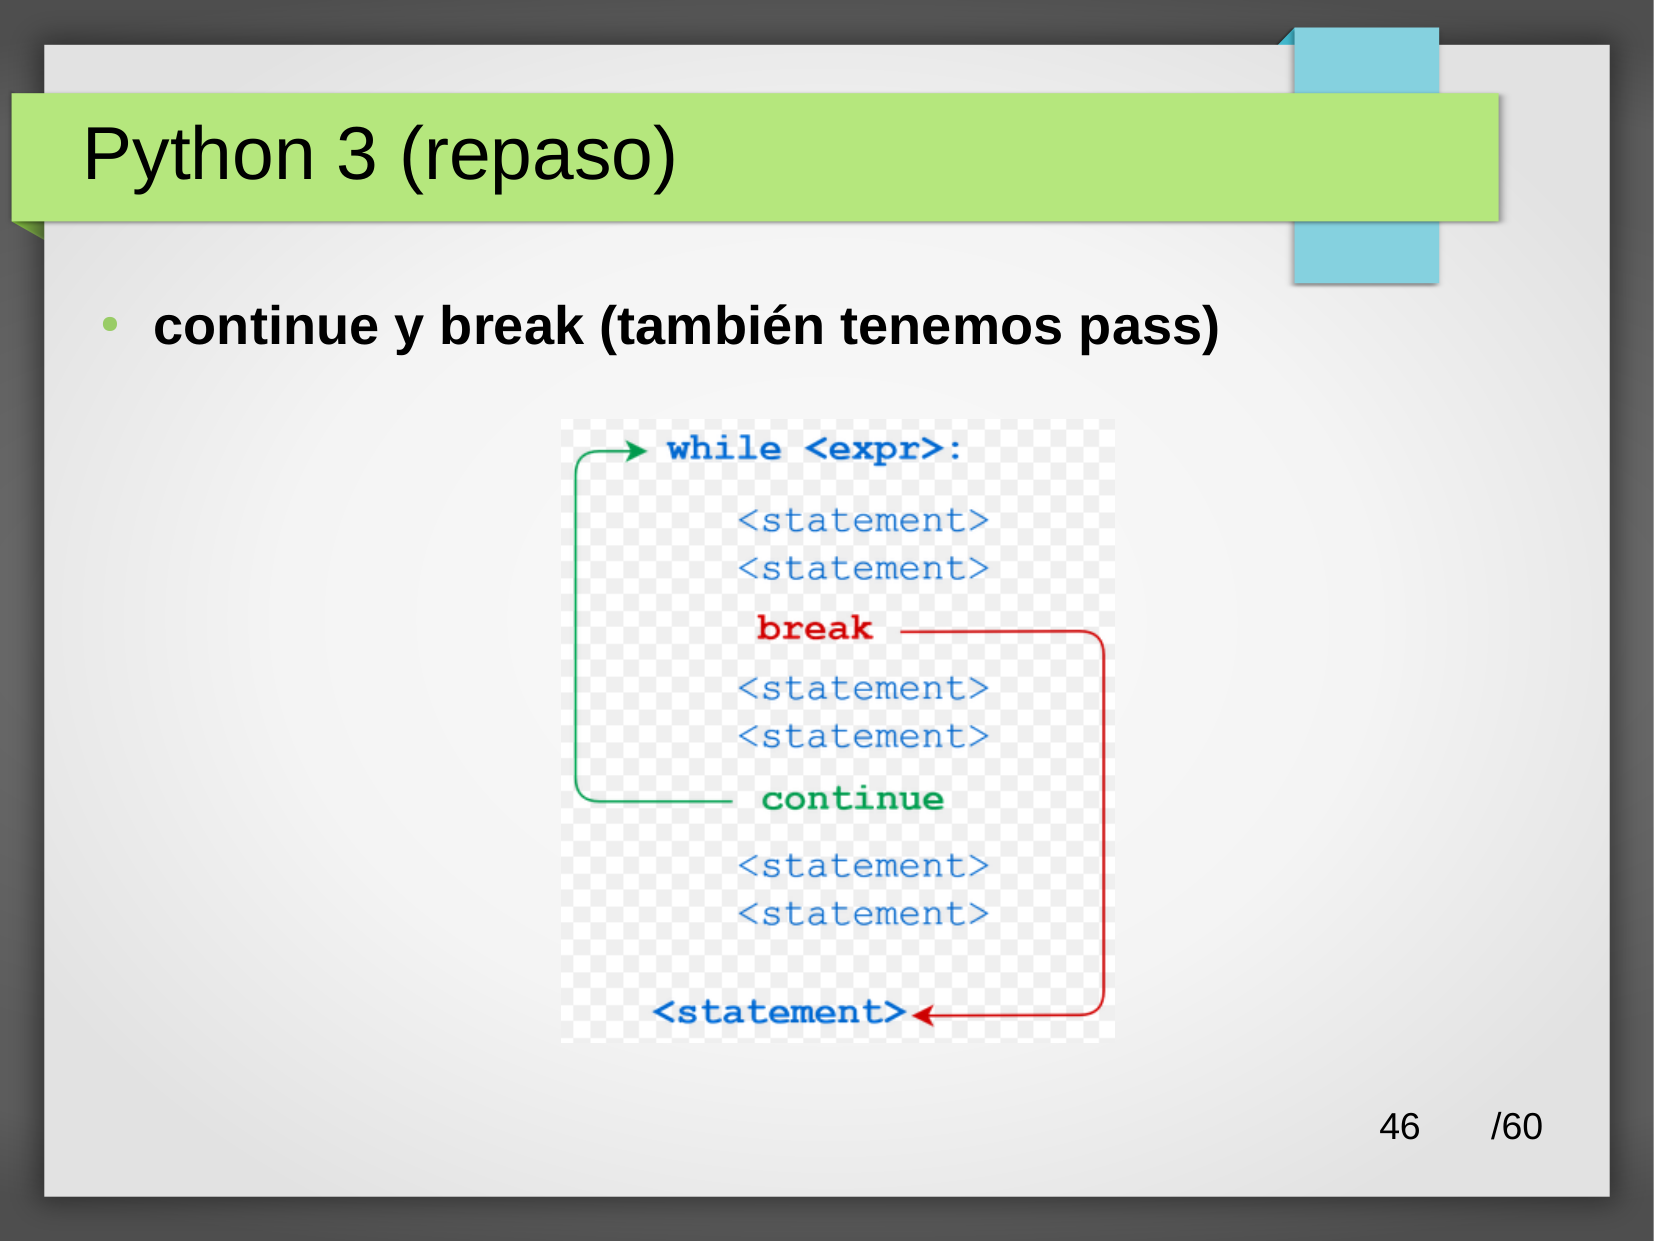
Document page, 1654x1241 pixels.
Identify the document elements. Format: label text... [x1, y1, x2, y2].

picture [0, 0, 1654, 1241]
text_box <número> [1364, 1098, 1476, 1169]
list continue y break (también tenemos pass) [82, 295, 1571, 1015]
title Python 3 (repaso) [82, 94, 1264, 213]
text_box /60 [1476, 1098, 1644, 1169]
